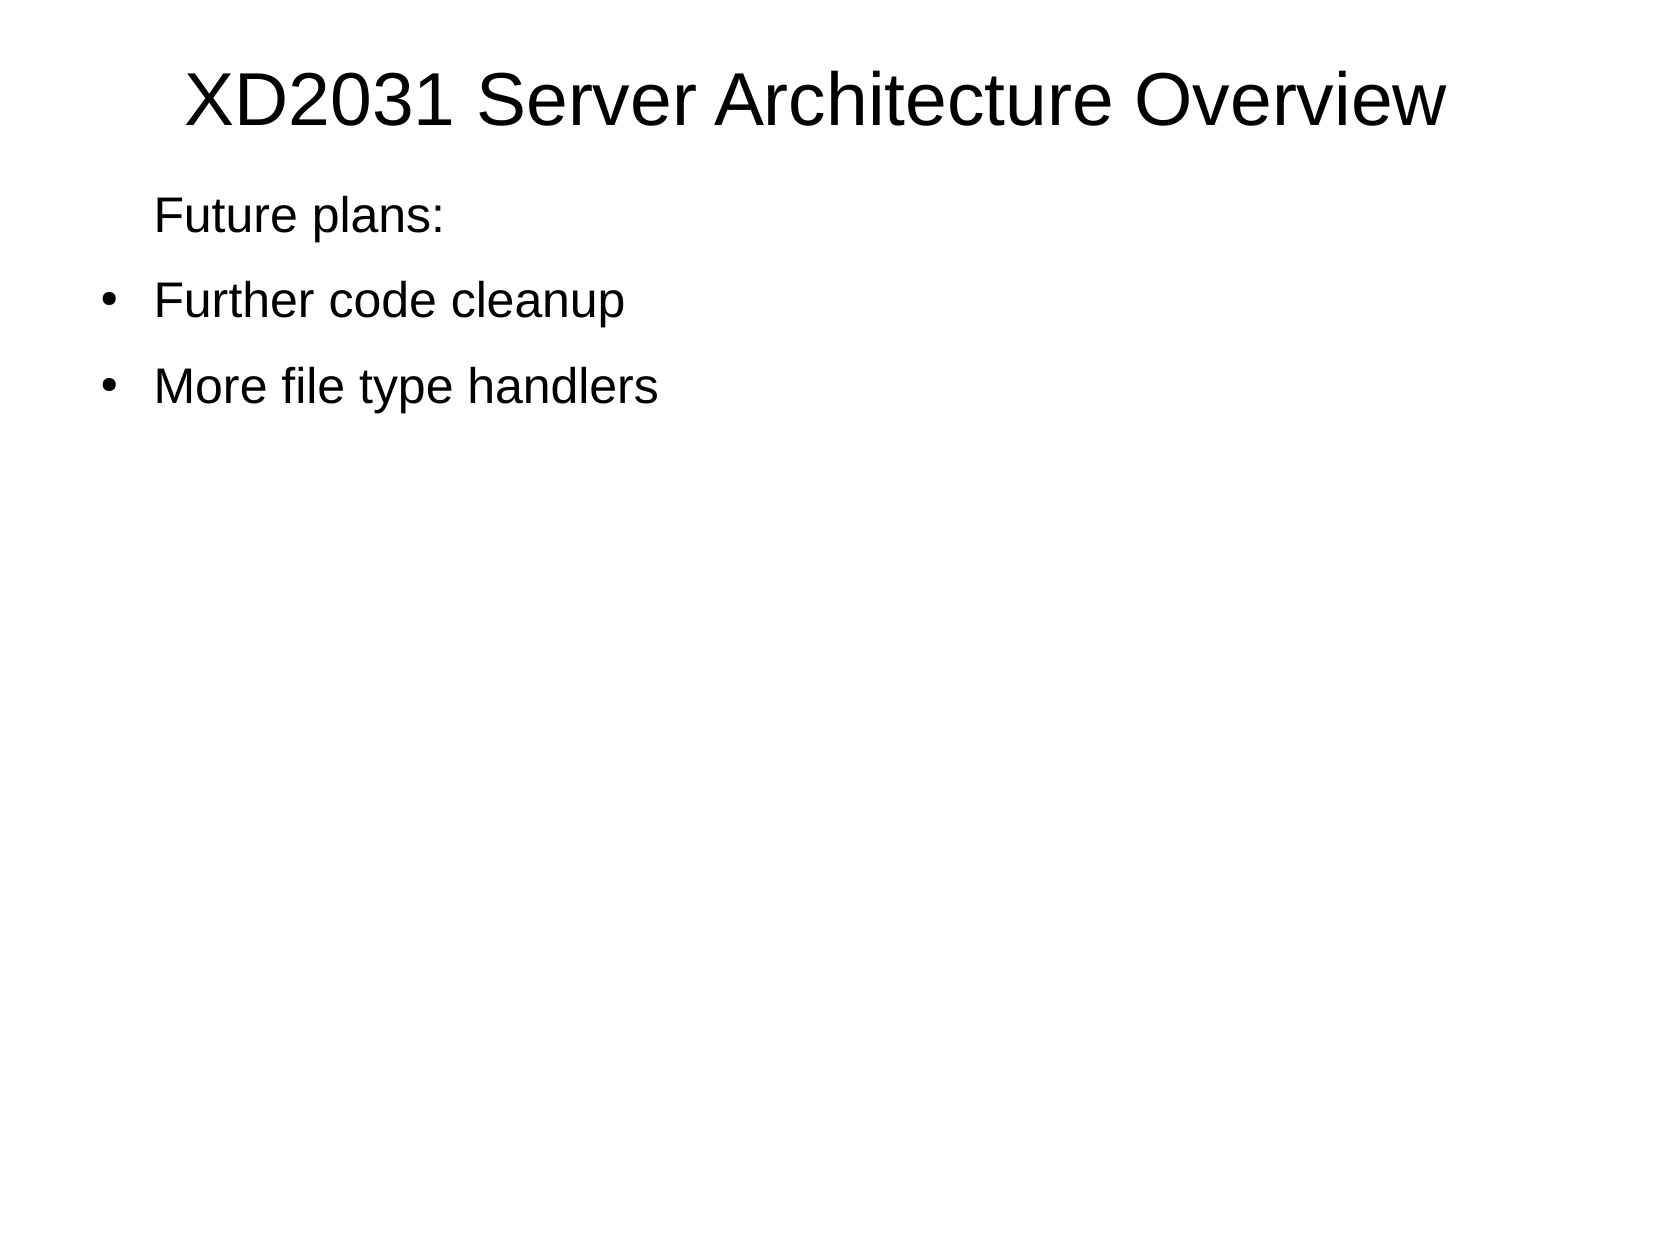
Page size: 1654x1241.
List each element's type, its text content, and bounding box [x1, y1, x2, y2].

list Future plans: Further code cleanup More file type handlers [82, 187, 1571, 1201]
title XD2031 Server Architecture Overview [82, 49, 1571, 151]
